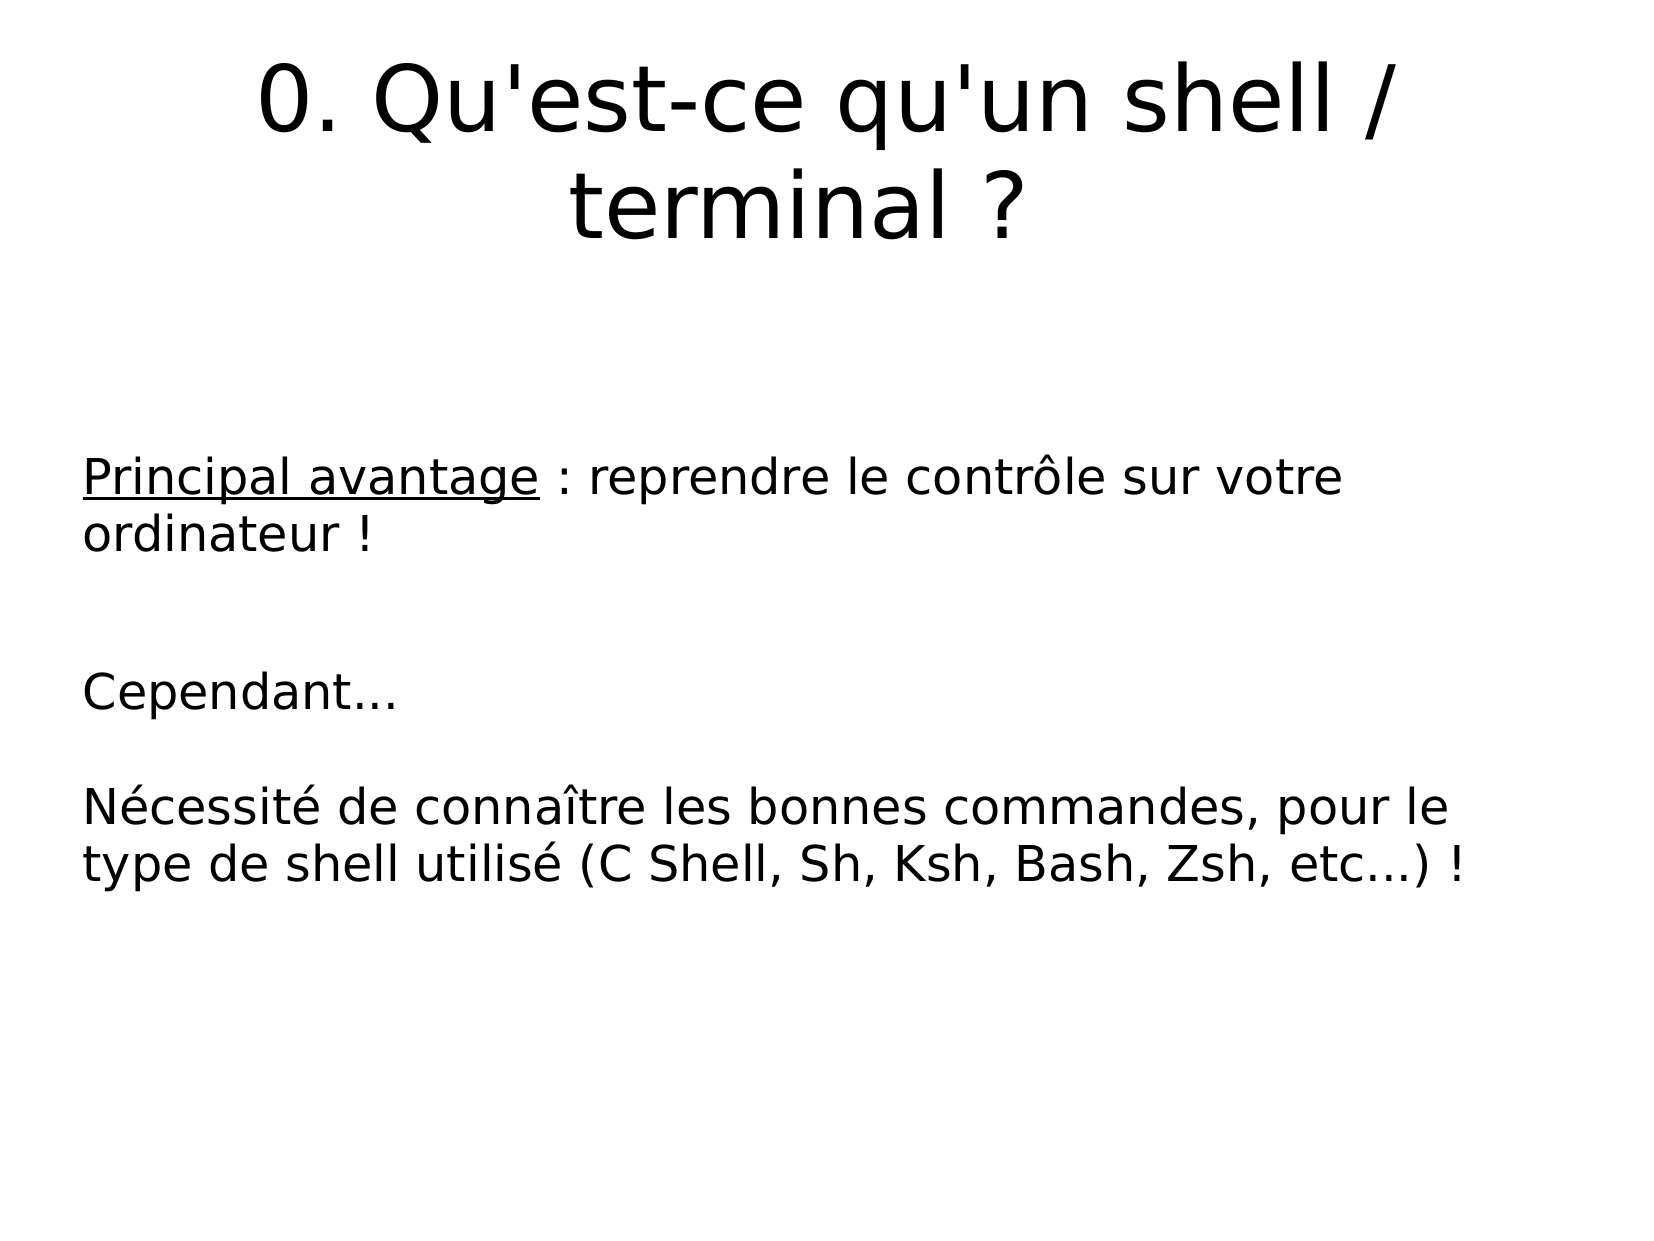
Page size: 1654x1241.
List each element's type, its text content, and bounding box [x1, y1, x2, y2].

list Principal avantage : reprendre le contrôle sur votre ordinateur ! Cependant... Nécessité de connaître les bonnes commandes, pour le type de shell utilisé (C Shell, Sh, Ksh, Bash, Zsh, etc...) ! [82, 290, 1571, 1010]
title 0. Qu'est-ce qu'un shell / terminal ? [82, 45, 1571, 261]
